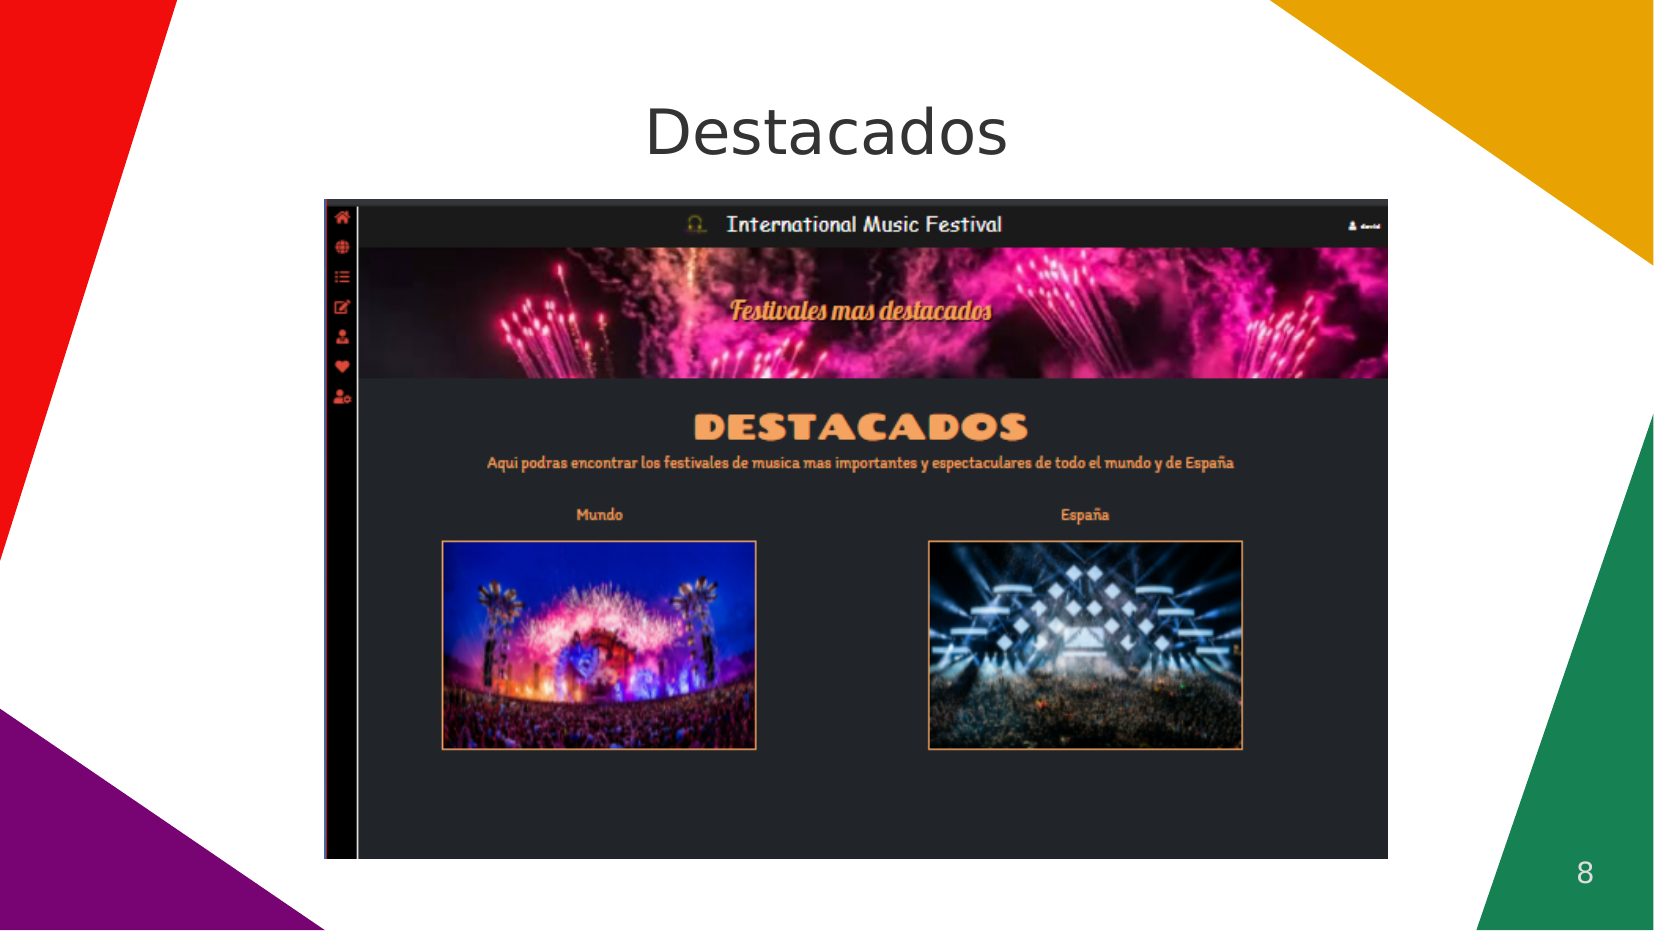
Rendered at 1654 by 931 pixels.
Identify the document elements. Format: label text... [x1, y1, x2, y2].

picture [324, 199, 1388, 859]
title Destacados [118, 59, 1536, 207]
